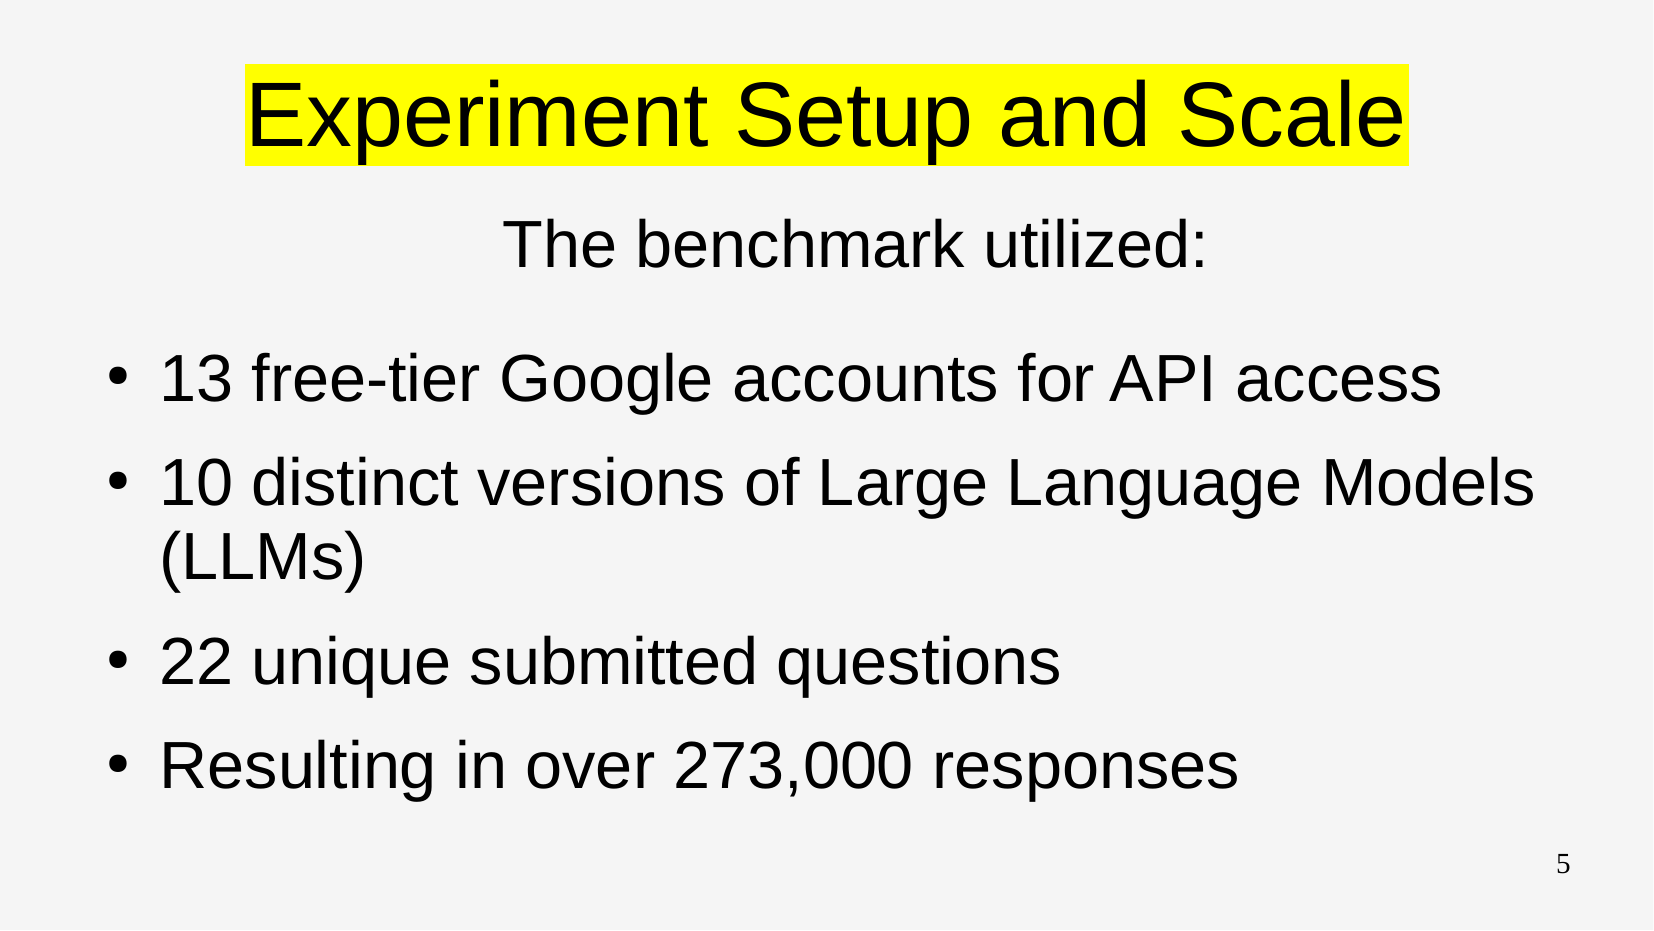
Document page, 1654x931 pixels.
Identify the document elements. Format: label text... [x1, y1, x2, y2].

title Experiment Setup and Scale [82, 37, 1571, 193]
list The benchmark utilized: [76, 206, 1565, 310]
list 13 free-tier Google accounts for API access 10 distinct versions of Large Language Models (LLMs) 22 unique submitted questions Resulting in over 273,000 responses [88, 236, 1625, 886]
